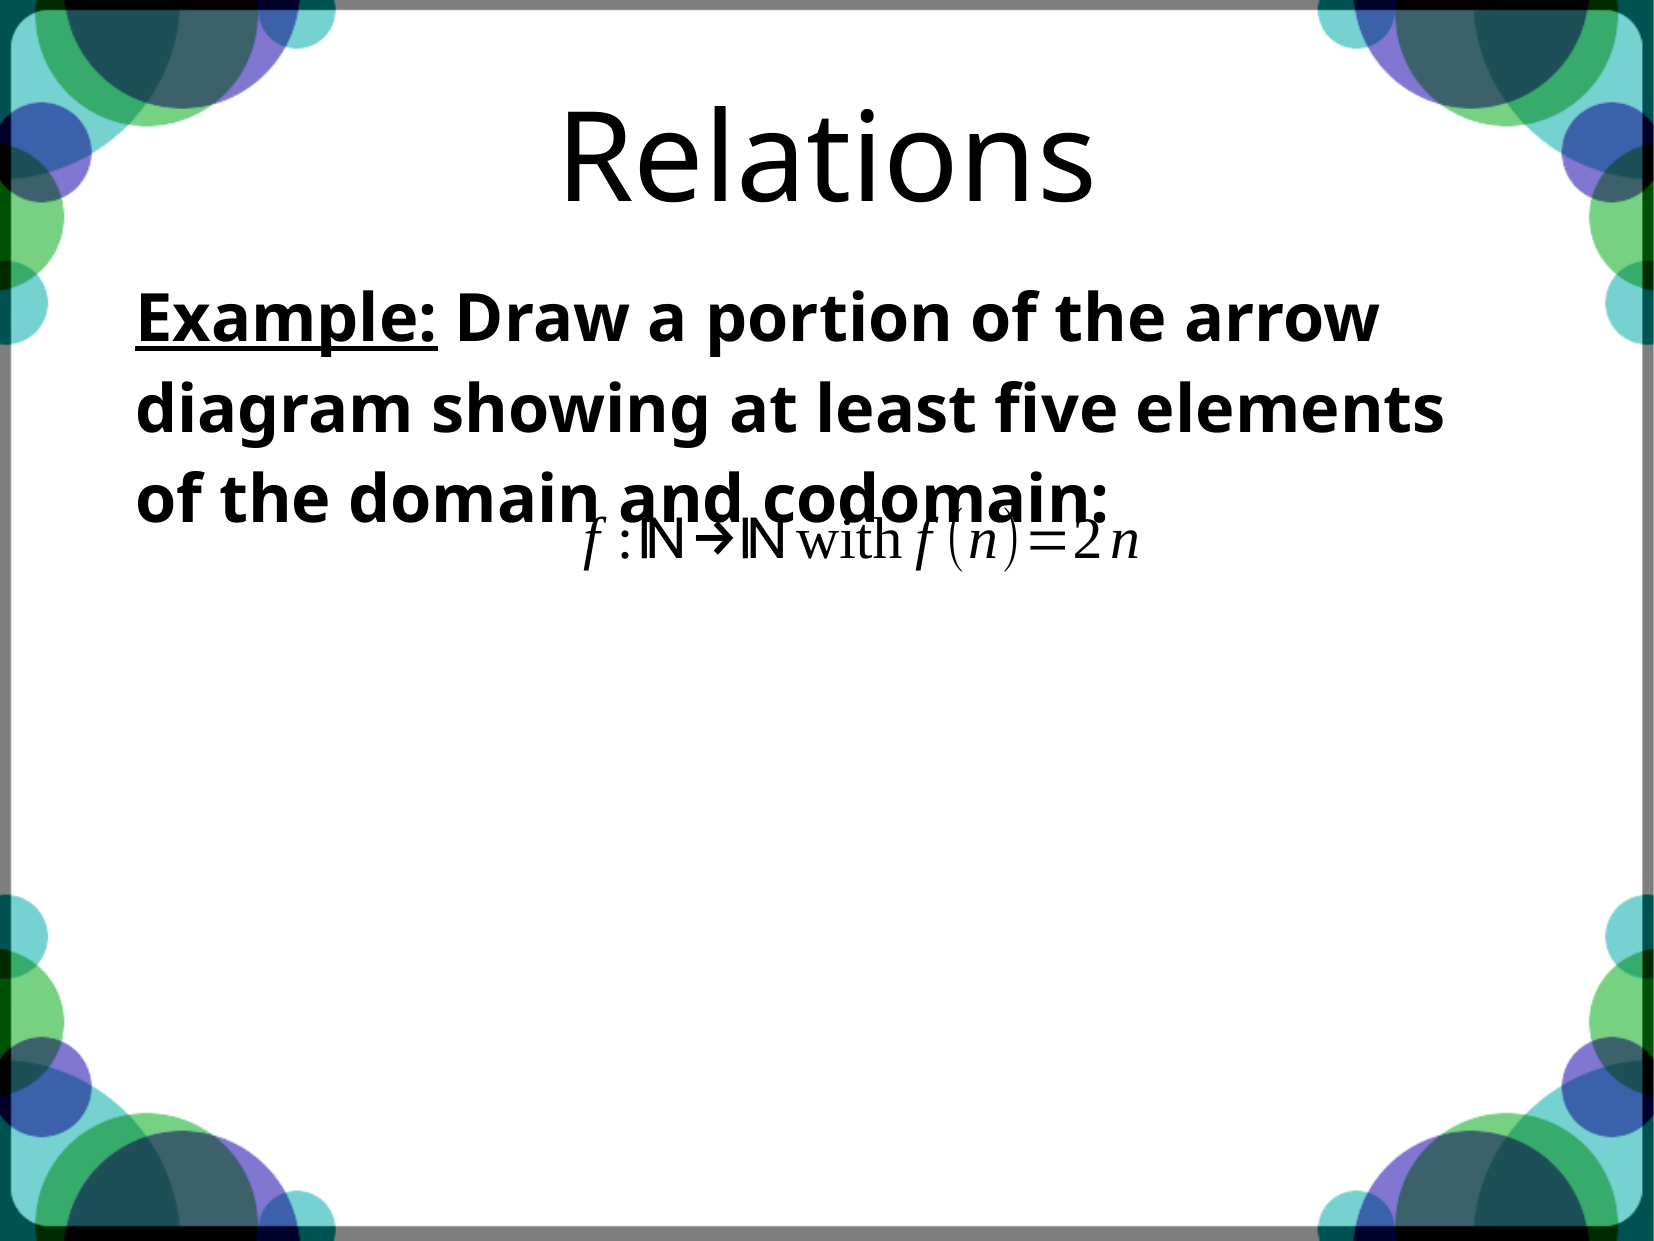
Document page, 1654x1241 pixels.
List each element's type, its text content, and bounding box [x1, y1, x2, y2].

text_box Example: Draw a portion of the arrow diagram showing at least five elements of the domain and codomain: [135, 270, 1531, 943]
title Relations [82, 49, 1571, 257]
chart [568, 502, 1154, 576]
picture [0, 0, 1654, 1241]
